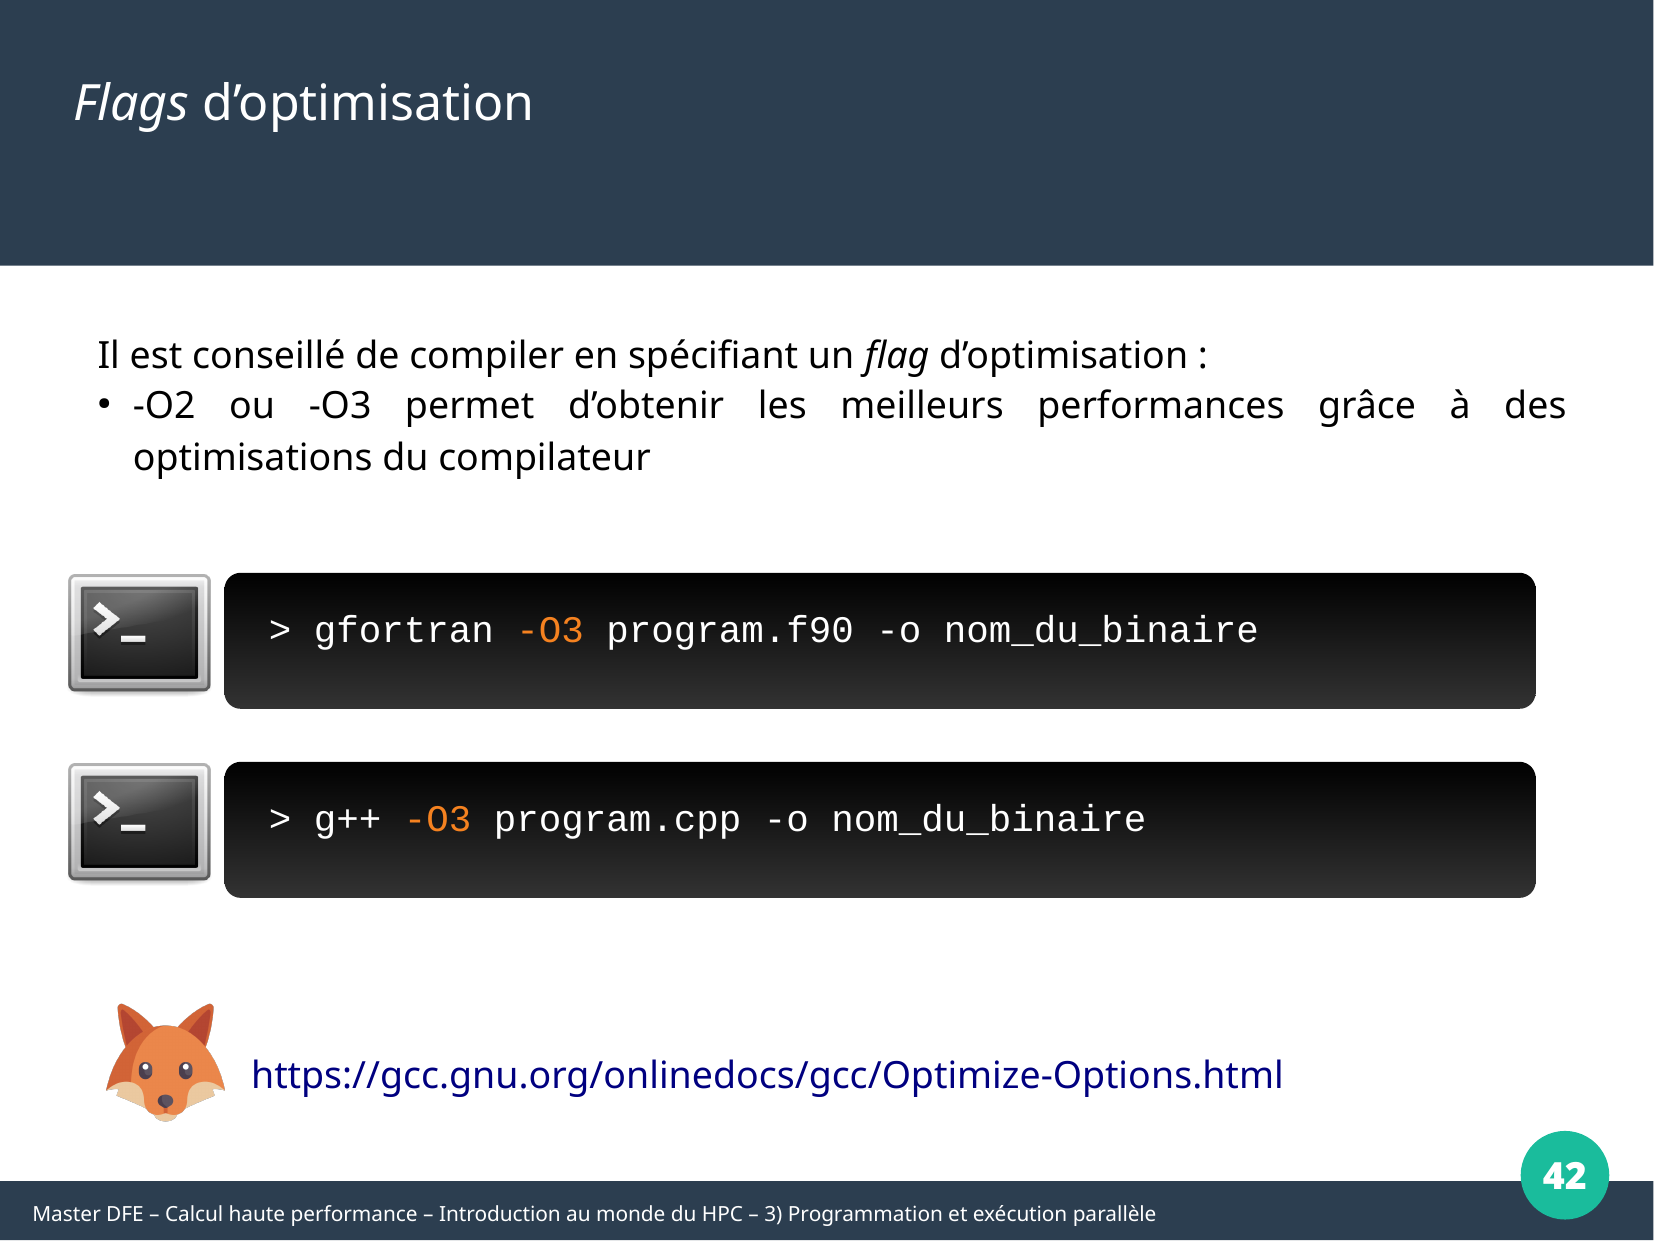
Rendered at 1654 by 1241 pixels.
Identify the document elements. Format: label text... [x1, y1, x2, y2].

text_box Master DFE – Calcul haute performance – Introduction au monde du HPC – 3) Programmation et exécution parallèle [17, 1191, 1436, 1235]
text_box > gfortran -O3 program.f90 -o nom_du_binaire [253, 604, 1524, 697]
text_box https://gcc.gnu.org/onlinedocs/gcc/Optimize-Options.html [236, 1041, 1501, 1111]
text_box [224, 761, 1536, 898]
text_box Flags d’optimisation [59, 59, 1619, 209]
picture [65, 763, 213, 886]
text_box Il est conseillé de compiler en spécifiant un flag d’optimisation : -O2 ou -O3 permet d’obtenir les meilleurs performances grâce à des optimisations du compilateur [82, 320, 1583, 539]
picture [106, 1003, 225, 1123]
text_box > g++ -O3 program.cpp -o nom_du_binaire [254, 793, 1524, 887]
picture [65, 574, 213, 697]
text_box [224, 572, 1536, 709]
